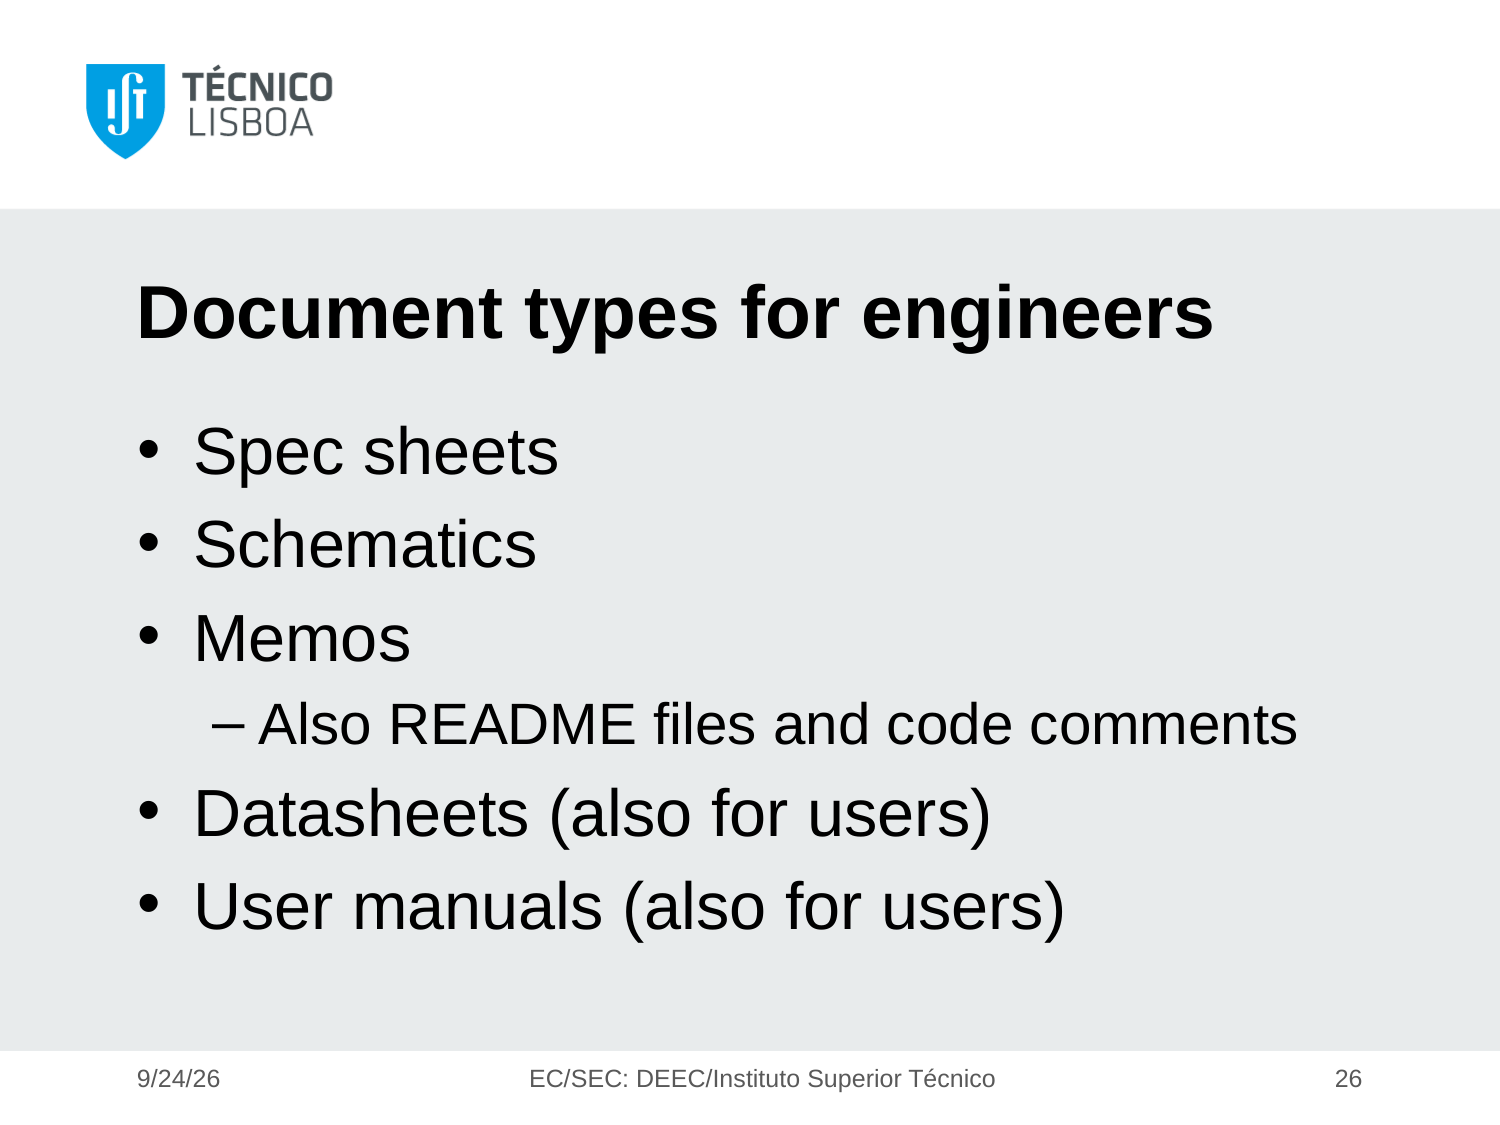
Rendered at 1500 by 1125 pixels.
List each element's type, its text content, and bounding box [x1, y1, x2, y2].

list Spec sheets Schematics Memos Also README files and code comments Datasheets (also for users) User manuals (also for users) [121, 400, 1378, 1005]
title Document types for engineers [121, 237, 1378, 381]
footer EC/SEC: DEEC/Instituto Superior Técnico [512, 1052, 1021, 1103]
slide_number 10/8/18 [121, 1052, 425, 1103]
picture [0, 0, 1500, 1125]
slide_number <number> [1077, 1052, 1378, 1103]
